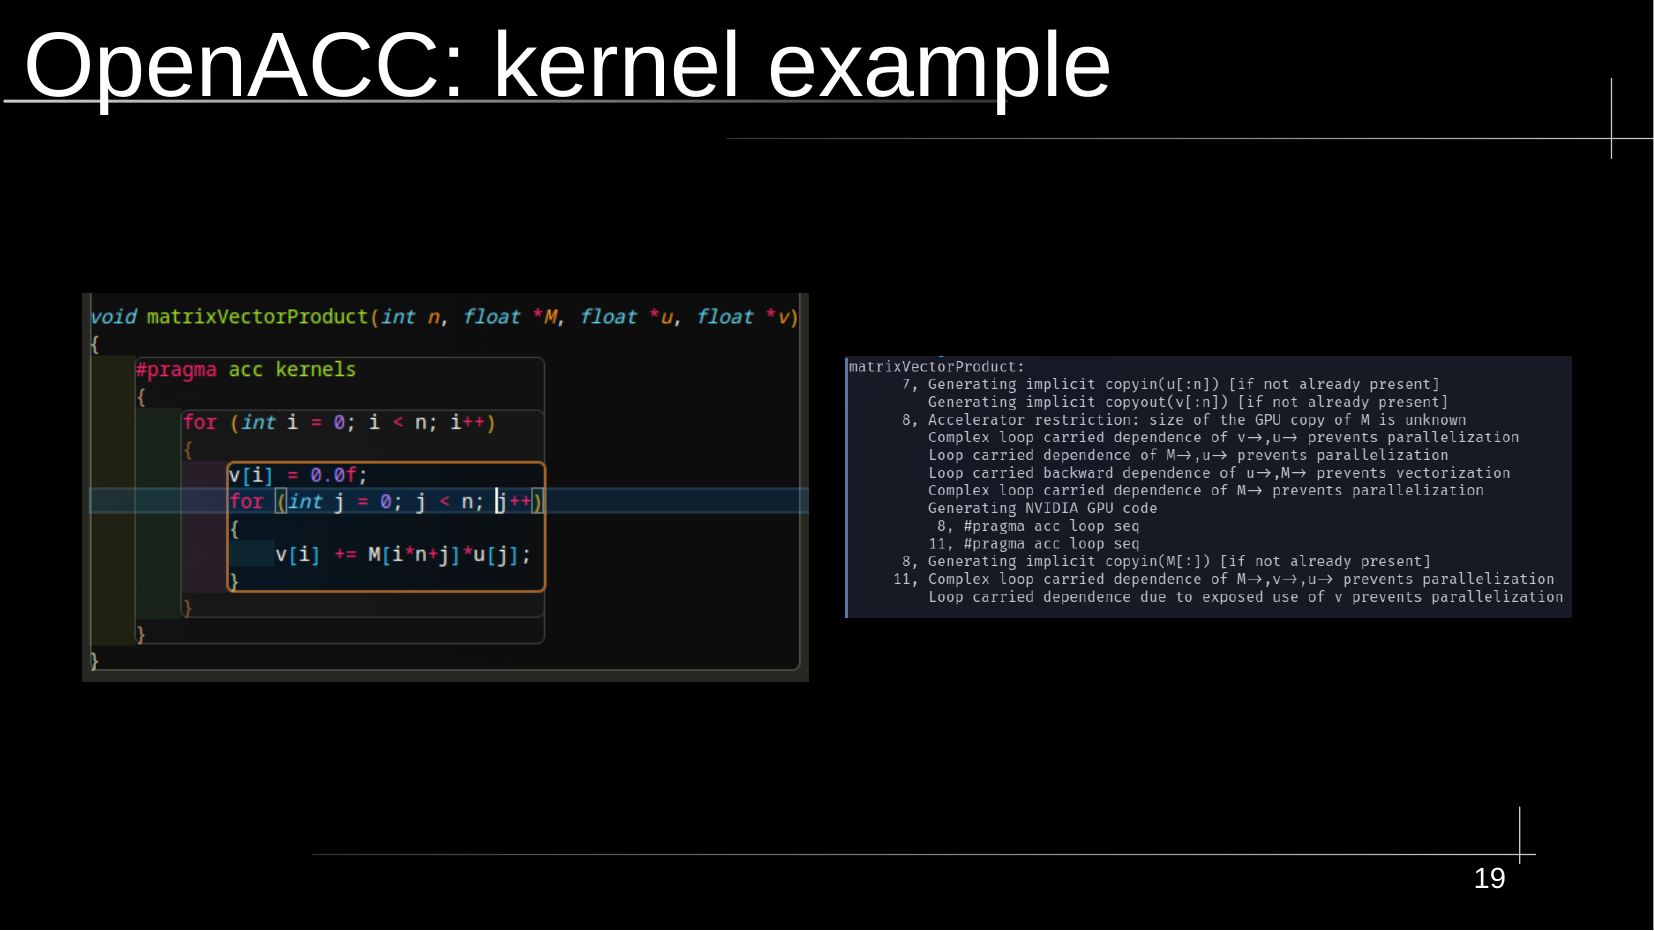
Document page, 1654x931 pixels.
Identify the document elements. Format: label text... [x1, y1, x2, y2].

title OpenACC: kernel example [23, 11, 1589, 119]
picture [845, 356, 1572, 618]
picture [82, 293, 809, 682]
